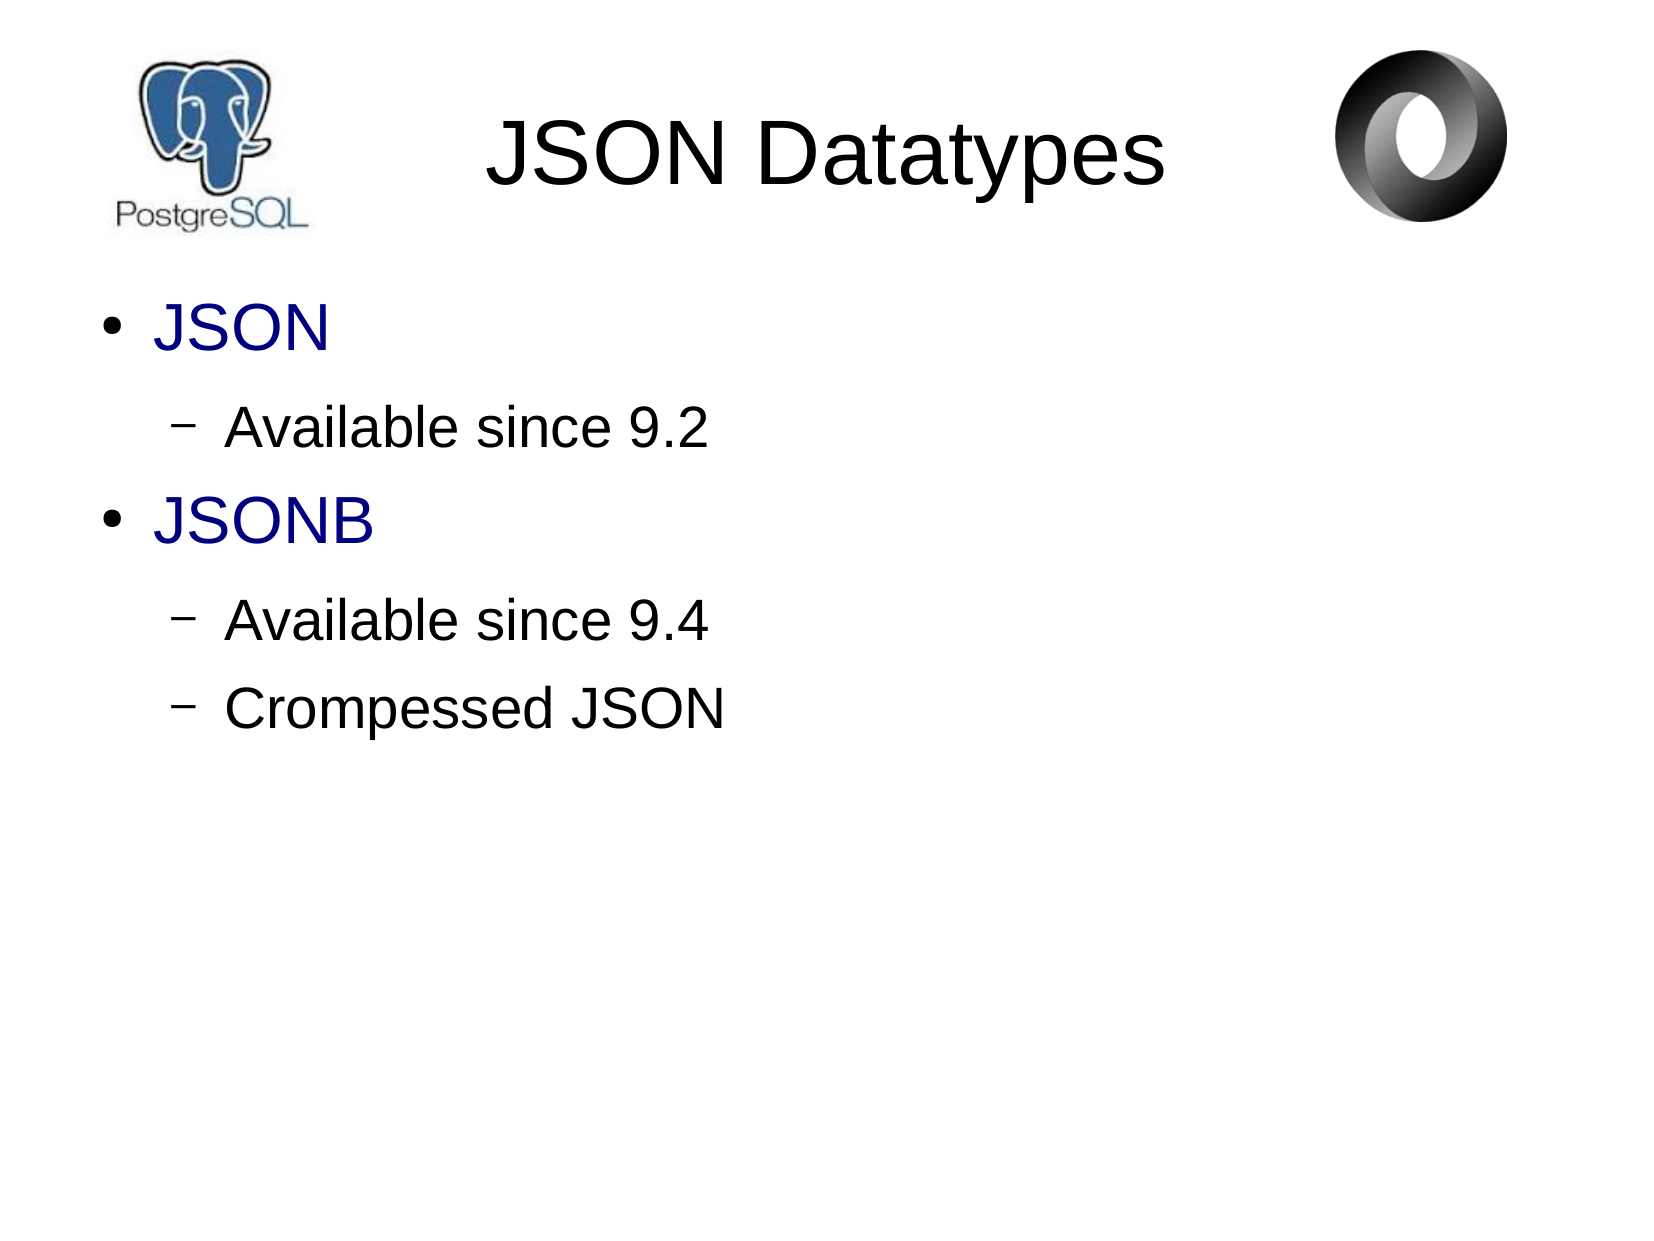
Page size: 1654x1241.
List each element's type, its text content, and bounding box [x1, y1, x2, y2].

picture [58, 50, 356, 236]
list JSON Available since 9.2 JSONB Available since 9.4 Crompessed JSON [82, 290, 1538, 1010]
title JSON Datatypes [82, 49, 1571, 257]
picture [1335, 50, 1507, 222]
